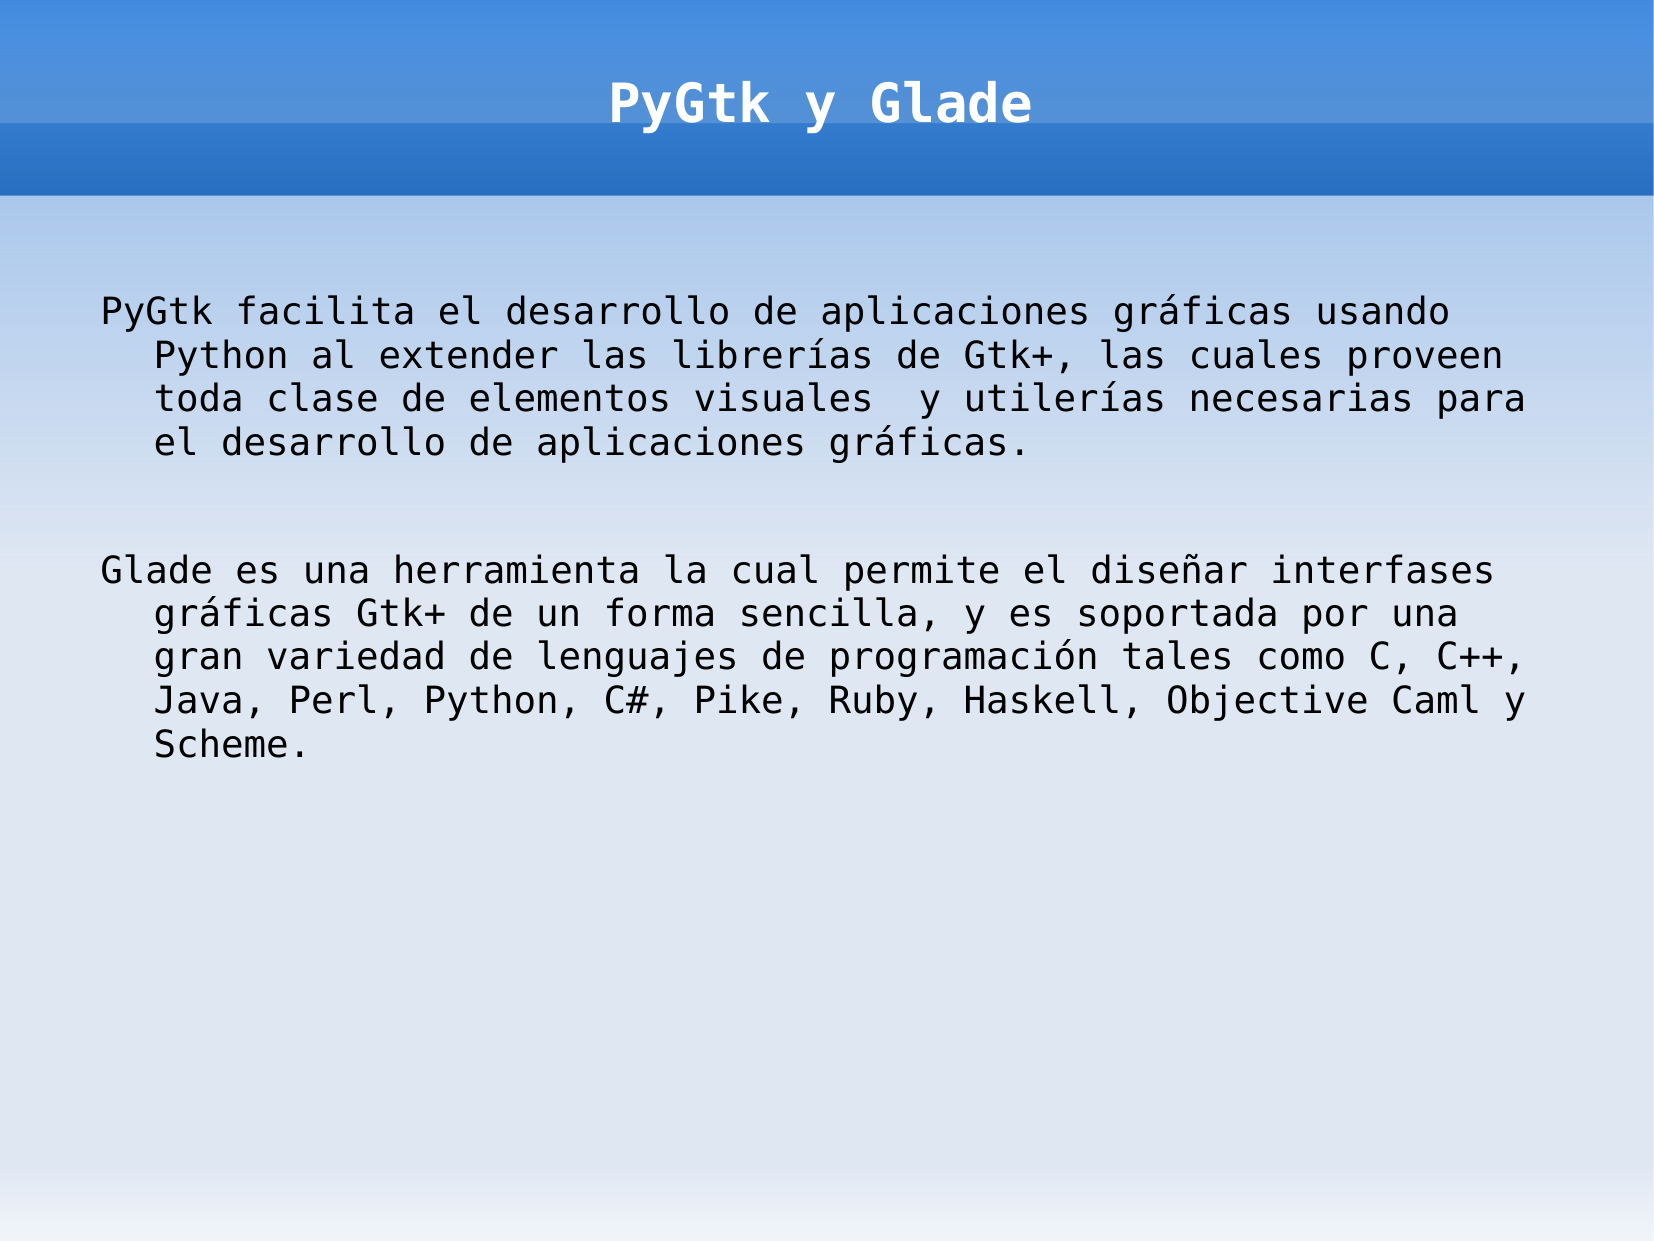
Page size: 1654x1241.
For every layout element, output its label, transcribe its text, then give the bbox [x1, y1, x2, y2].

list PyGtk facilita el desarrollo de aplicaciones gráficas usando Python al extender las librerías de Gtk+, las cuales proveen toda clase de elementos visuales y utilerías necesarias para el desarrollo de aplicaciones gráficas. Glade es una herramienta la cual permite el diseñar interfases gráficas Gtk+ de un forma sencilla, y es soportada por una gran variedad de lenguajes de programación tales como C, C++, Java, Perl, Python, C#, Pike, Ruby, Haskell, Objective Caml y Scheme. [82, 290, 1571, 1094]
picture [0, 0, 1654, 1241]
title PyGtk y Glade [76, 7, 1565, 200]
